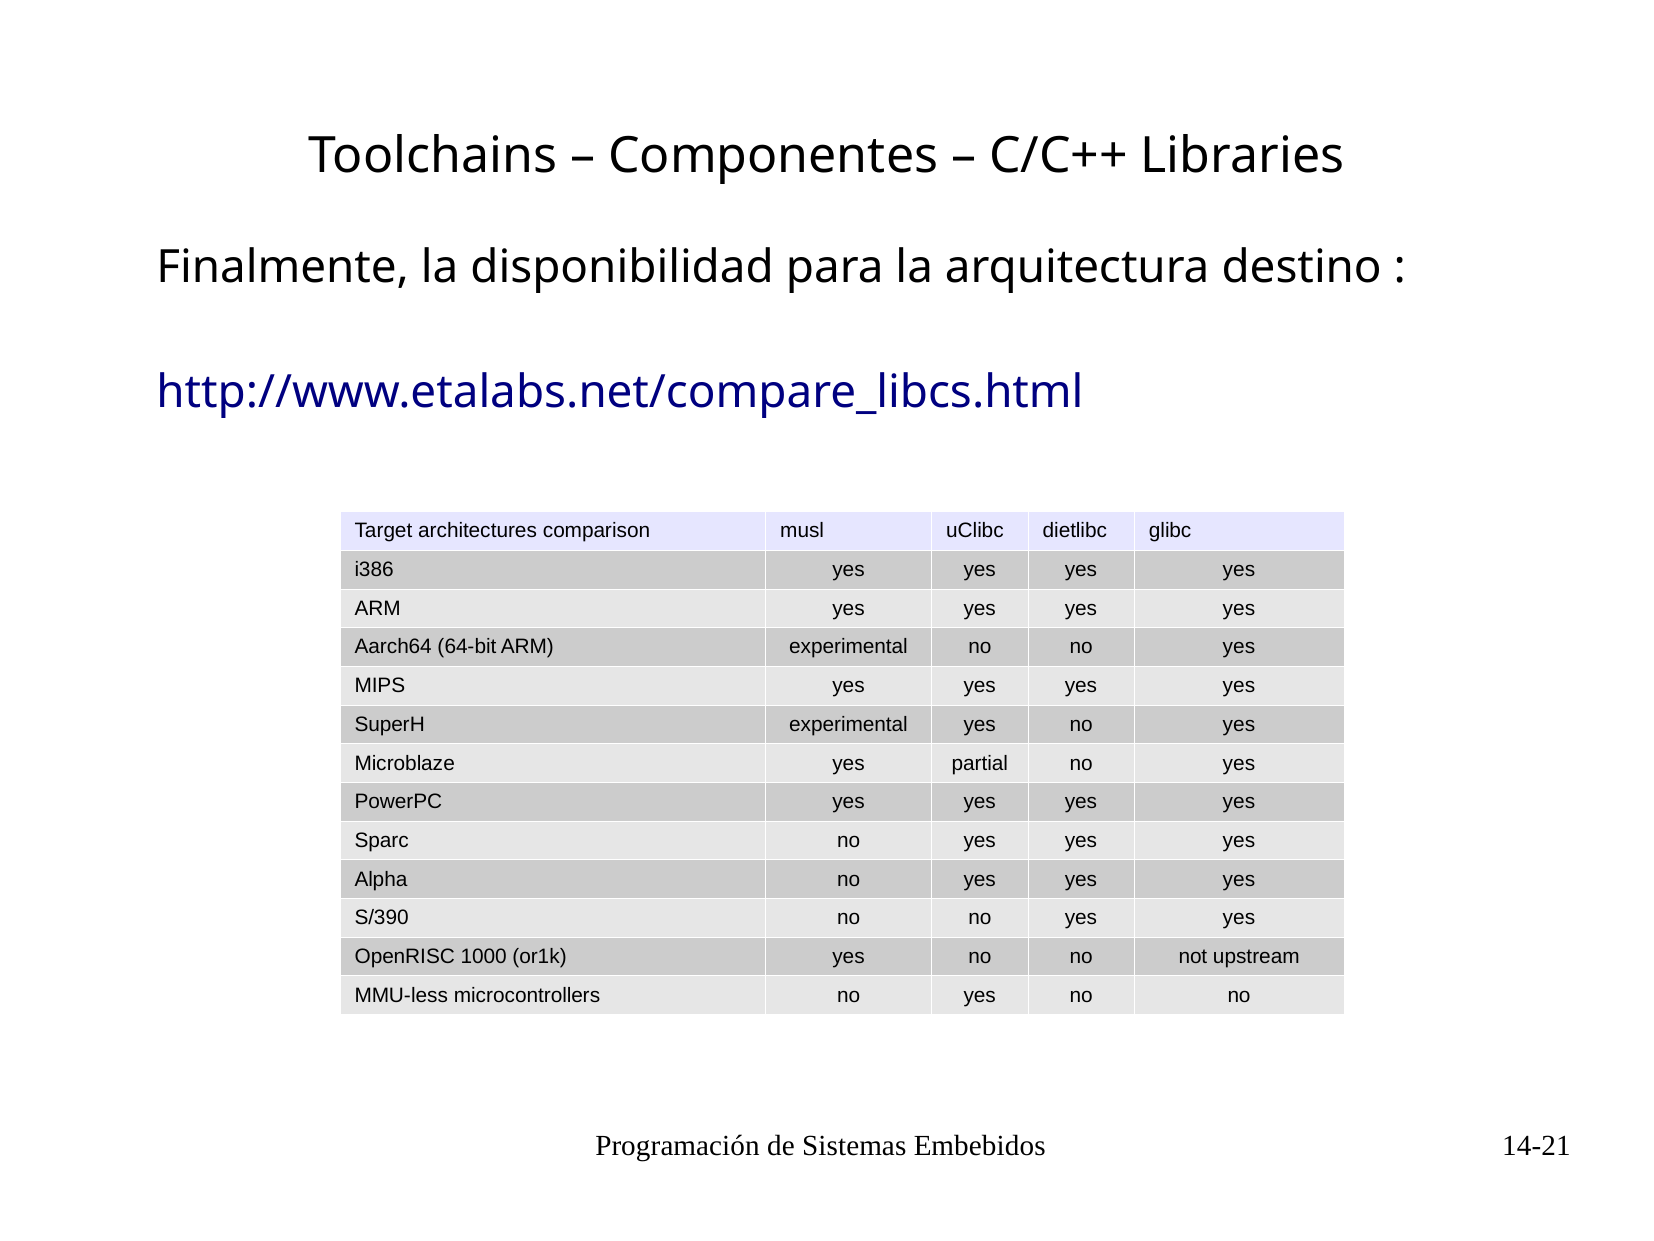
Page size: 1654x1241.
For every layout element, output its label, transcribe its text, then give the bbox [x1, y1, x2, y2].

table_cell i386 [341, 551, 765, 589]
table_cell yes [932, 860, 1028, 898]
table_cell S/390 [341, 899, 765, 937]
table_cell yes [932, 783, 1028, 821]
table_header Target architectures comparison [341, 512, 765, 550]
table_cell yes [1135, 860, 1344, 898]
title Toolchains – Componentes – C/C++ Libraries [82, 49, 1571, 257]
table_cell ARM [341, 590, 765, 627]
table_cell yes [1135, 667, 1344, 705]
table_cell no [766, 860, 931, 898]
table_cell no [932, 899, 1028, 937]
table_cell yes [766, 938, 931, 975]
table_cell yes [932, 667, 1028, 705]
table_cell yes [1135, 744, 1344, 782]
table_cell yes [932, 706, 1028, 743]
table_cell yes [1029, 551, 1134, 589]
table_cell yes [1135, 783, 1344, 821]
table_cell yes [1135, 590, 1344, 627]
table_cell no [1029, 976, 1134, 1014]
table_cell not upstream [1135, 938, 1344, 975]
table_cell no [766, 822, 931, 859]
table_cell Sparc [341, 822, 765, 859]
table_cell yes [1029, 590, 1134, 627]
table_cell yes [1135, 899, 1344, 937]
table_cell yes [932, 822, 1028, 859]
table_cell no [766, 976, 931, 1014]
table_cell yes [1029, 899, 1134, 937]
text_box Finalmente, la disponibilidad para la arquitectura destino : http://www.etalabs.net/compare_libcs.html [141, 226, 1560, 1158]
table_cell yes [1135, 628, 1344, 666]
table_header musl [766, 512, 931, 550]
table_cell experimental [766, 706, 931, 743]
table_cell yes [766, 590, 931, 627]
table_cell yes [1029, 860, 1134, 898]
table_cell yes [1029, 822, 1134, 859]
table_cell yes [1135, 822, 1344, 859]
table_cell OpenRISC 1000 (or1k) [341, 938, 765, 975]
table_cell no [766, 899, 931, 937]
table_cell yes [766, 783, 931, 821]
table_cell yes [766, 551, 931, 589]
table_cell SuperH [341, 706, 765, 743]
table_header uClibc [932, 512, 1028, 550]
table_cell yes [932, 551, 1028, 589]
table_cell Alpha [341, 860, 765, 898]
table_header glibc [1135, 512, 1344, 550]
table_cell no [1029, 938, 1134, 975]
table_cell yes [766, 744, 931, 782]
table_cell yes [1029, 667, 1134, 705]
table_cell Microblaze [341, 744, 765, 782]
table_cell no [1029, 628, 1134, 666]
table_cell Aarch64 (64-bit ARM) [341, 628, 765, 666]
table_cell yes [932, 590, 1028, 627]
table_cell partial [932, 744, 1028, 782]
table_cell no [1135, 976, 1344, 1014]
table_cell yes [1135, 551, 1344, 589]
table_cell MMU-less microcontrollers [341, 976, 765, 1014]
table_cell no [1029, 744, 1134, 782]
table_header dietlibc [1029, 512, 1134, 550]
table_cell yes [932, 976, 1028, 1014]
table_cell PowerPC [341, 783, 765, 821]
table_cell no [932, 938, 1028, 975]
table_cell yes [1135, 706, 1344, 743]
table_cell yes [1029, 783, 1134, 821]
table_cell yes [766, 667, 931, 705]
table_cell MIPS [341, 667, 765, 705]
table_cell no [932, 628, 1028, 666]
table_cell no [1029, 706, 1134, 743]
table_cell experimental [766, 628, 931, 666]
